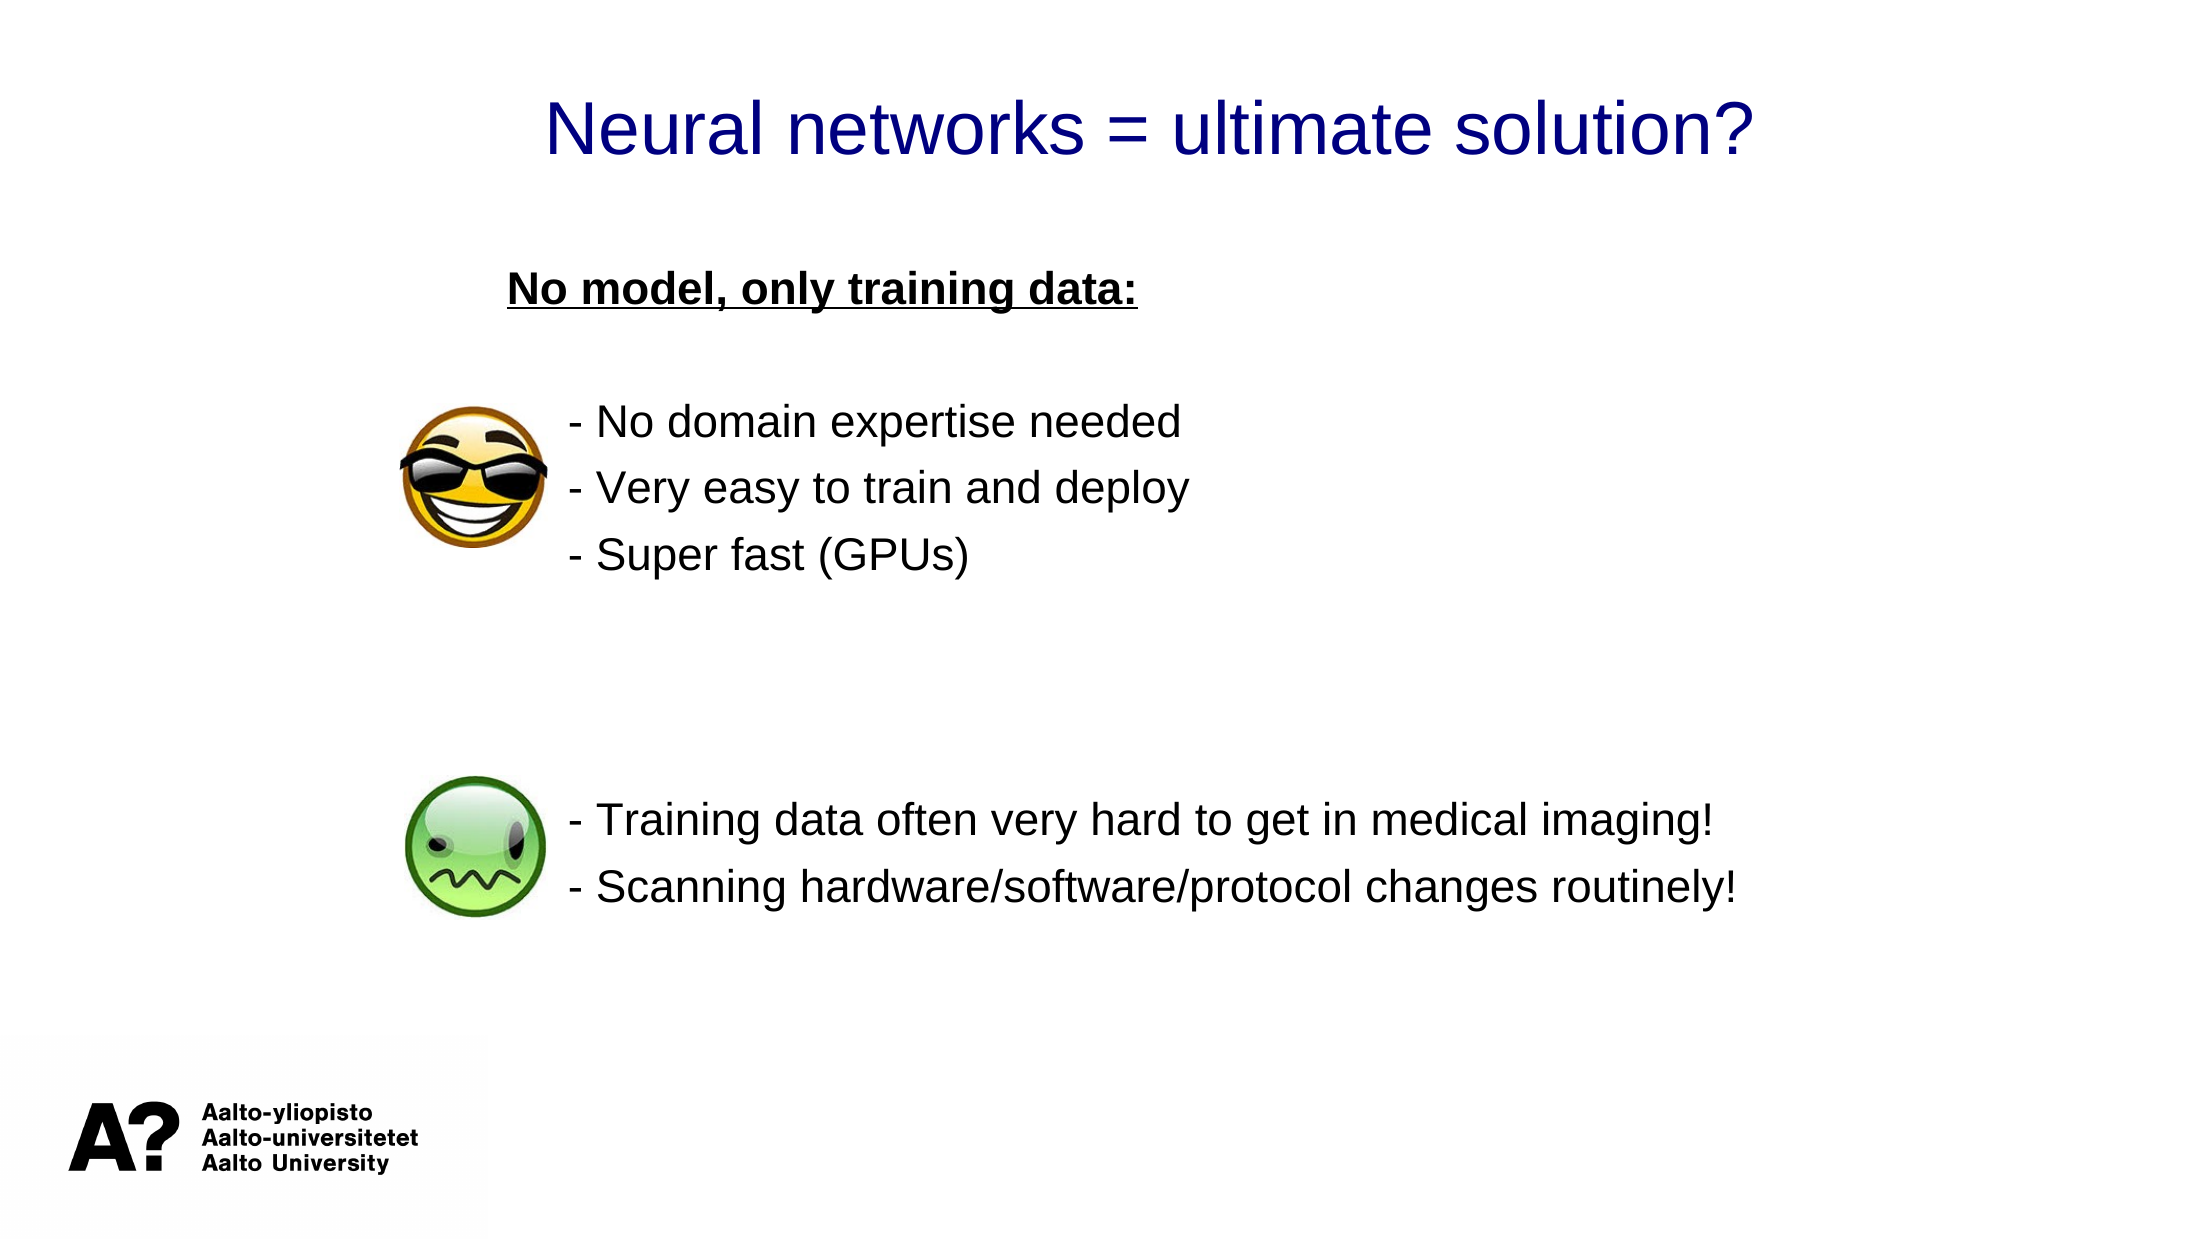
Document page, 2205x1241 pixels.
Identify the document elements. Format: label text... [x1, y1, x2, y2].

picture [399, 403, 548, 548]
picture [404, 775, 548, 920]
picture [0, 1035, 488, 1239]
title Neural networks = ultimate solution? [504, 65, 1817, 179]
text_box No model, only training data: - No domain expertise needed - Very easy to train and deploy - Super fast (GPUs) - Training data often very hard to get in medical imaging! - Scanning hardware/software/protocol changes routinely! [370, 250, 1817, 355]
